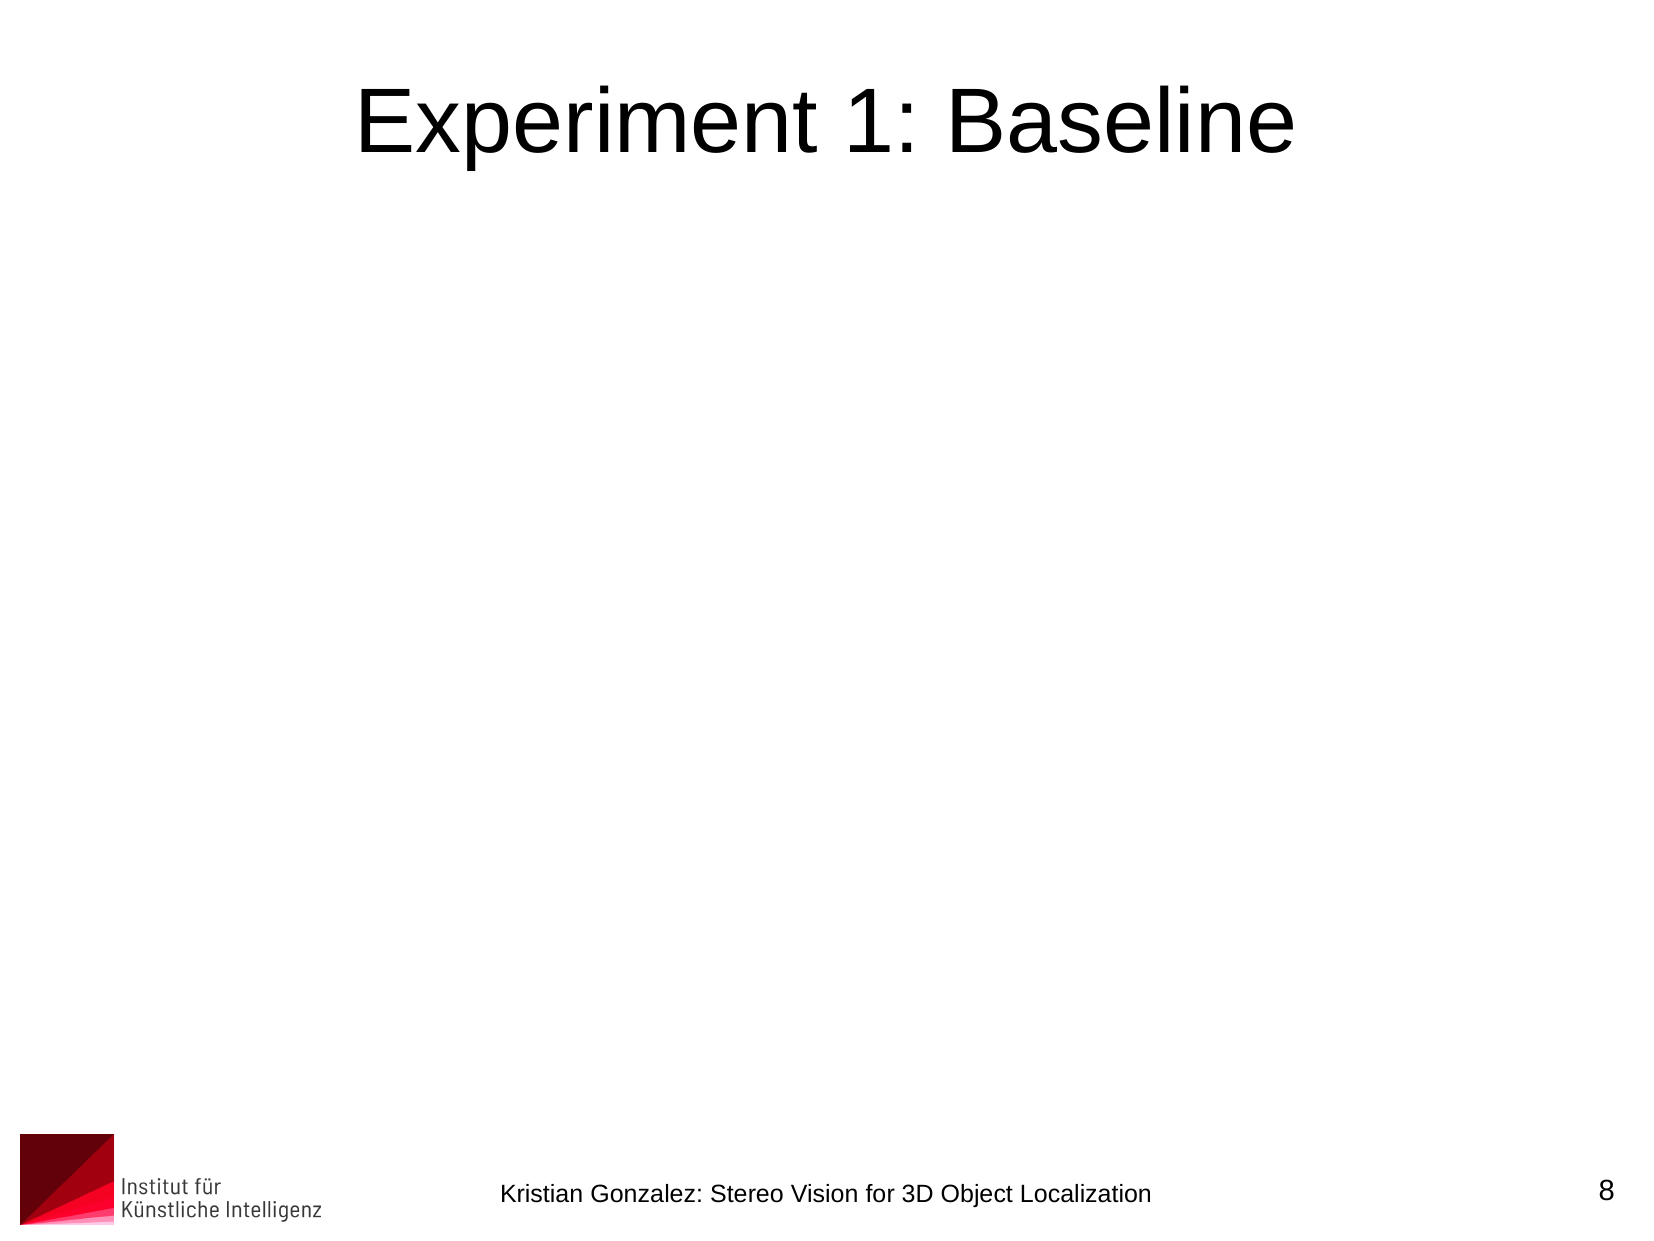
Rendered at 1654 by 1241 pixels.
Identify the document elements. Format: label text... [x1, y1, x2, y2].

title Experiment 1: Baseline [170, 53, 1483, 189]
picture [20, 1134, 321, 1225]
